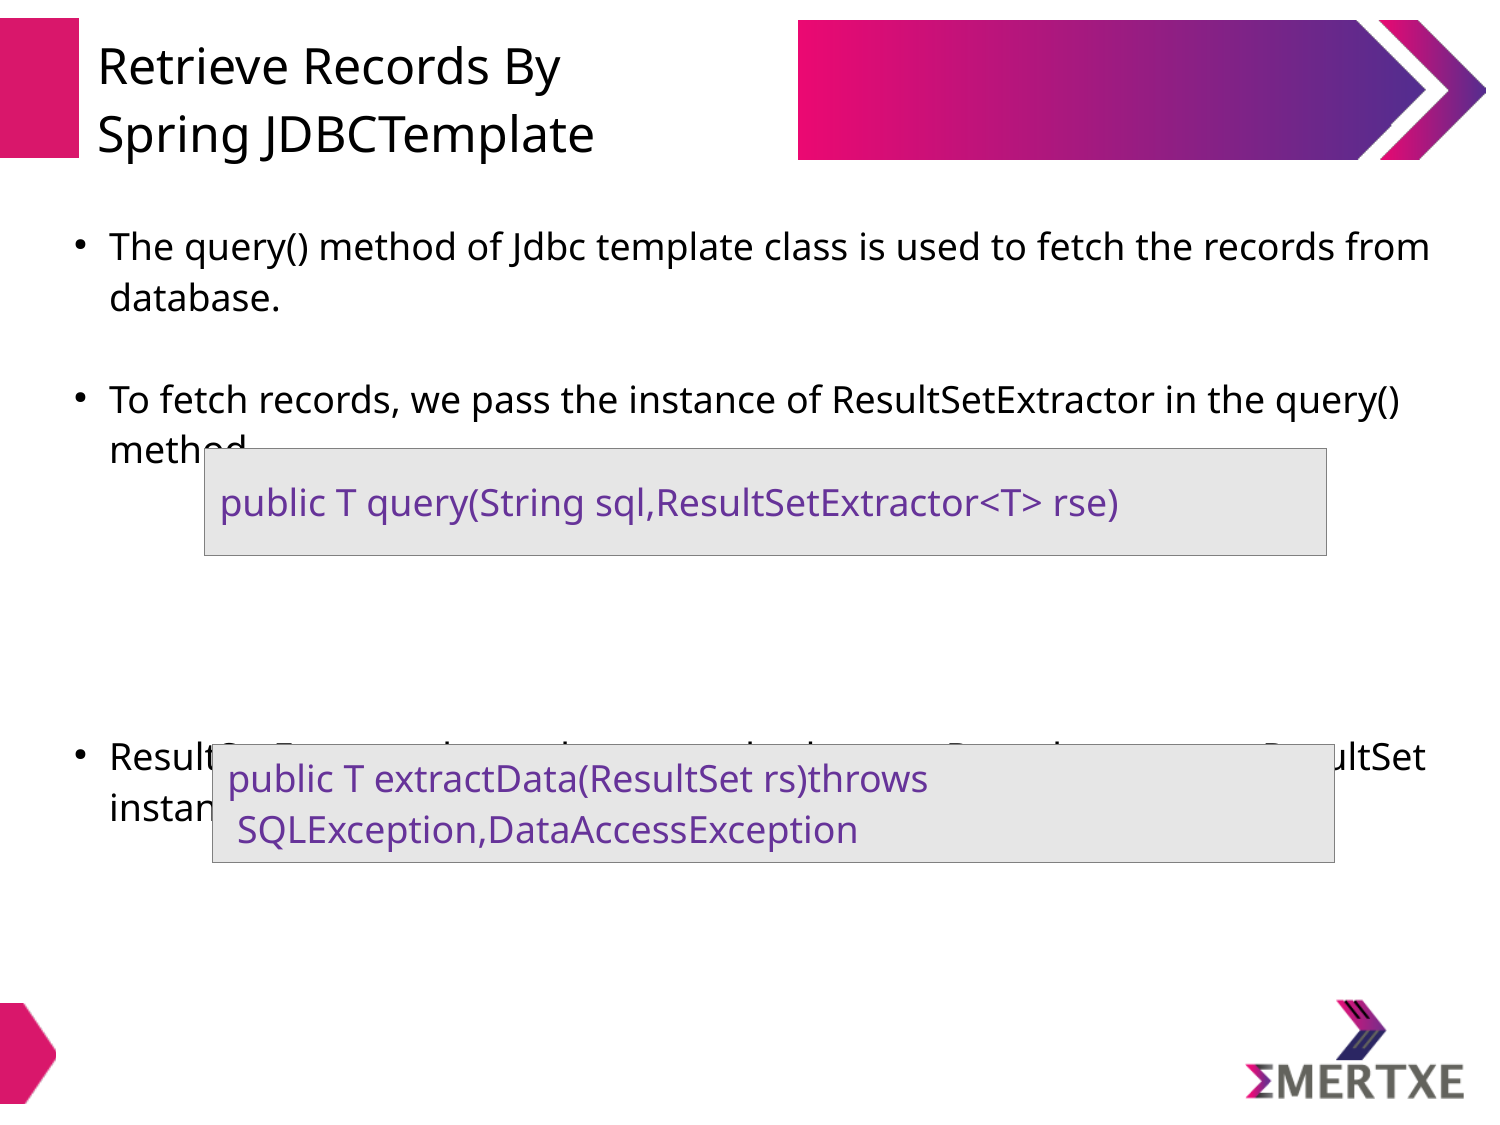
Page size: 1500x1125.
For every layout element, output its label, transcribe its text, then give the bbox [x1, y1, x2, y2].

text_box public T extractData(ResultSet rs)throws SQLException,DataAccessException [212, 744, 1335, 863]
picture [1245, 1040, 1465, 1099]
text_box Retrieve Records By Spring JDBCTemplate [82, 23, 780, 156]
text_box public T query(String sql,ResultSetExtractor<T> rse) [204, 448, 1327, 556]
text_box The query() method of Jdbc template class is used to fetch the records from database. To fetch records, we pass the instance of ResultSetExtractor in the query() method. ResultSetExtractor has only one method extractData that accepts ResultSet instance as a parameter. [59, 212, 1465, 1040]
picture [798, 20, 1486, 160]
